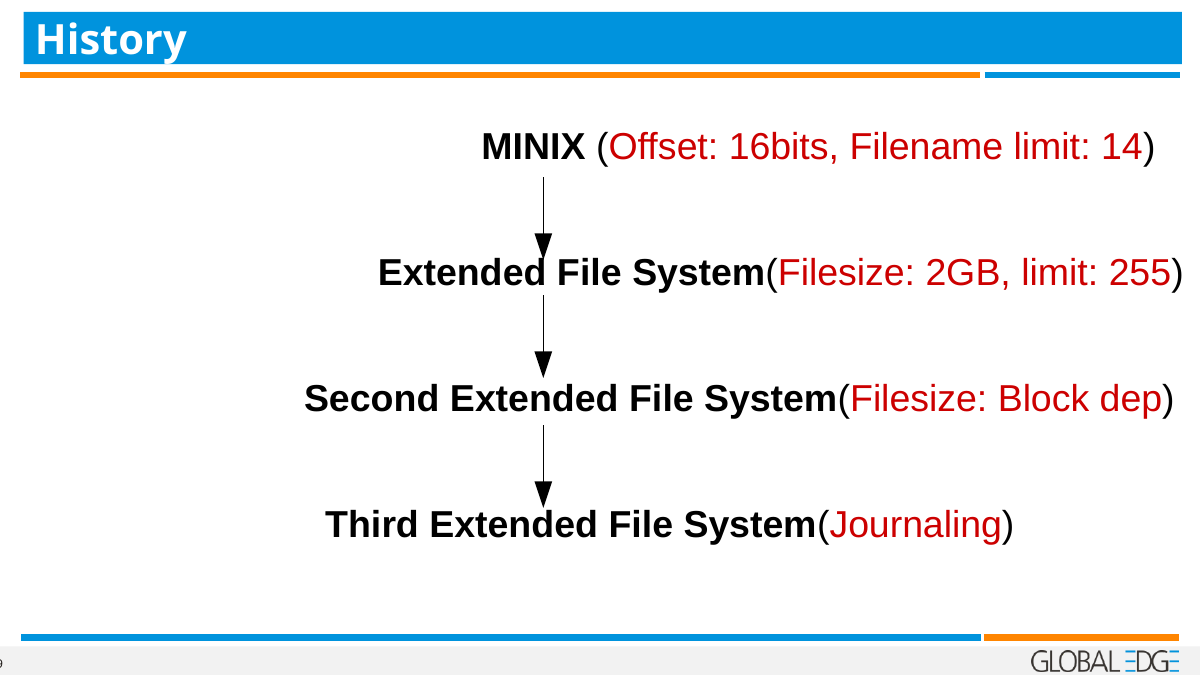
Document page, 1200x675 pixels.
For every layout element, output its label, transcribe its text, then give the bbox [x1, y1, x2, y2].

picture [1031, 650, 1179, 672]
title History [23, 11, 1182, 65]
text_box MINIX (Offset: 16bits, Filename limit: 14) Extended File System(Filesize: 2GB, limit: 255) Second Extended File System(Filesize: Block dep) Third Extended File System(Journaling) [0, 118, 1200, 595]
